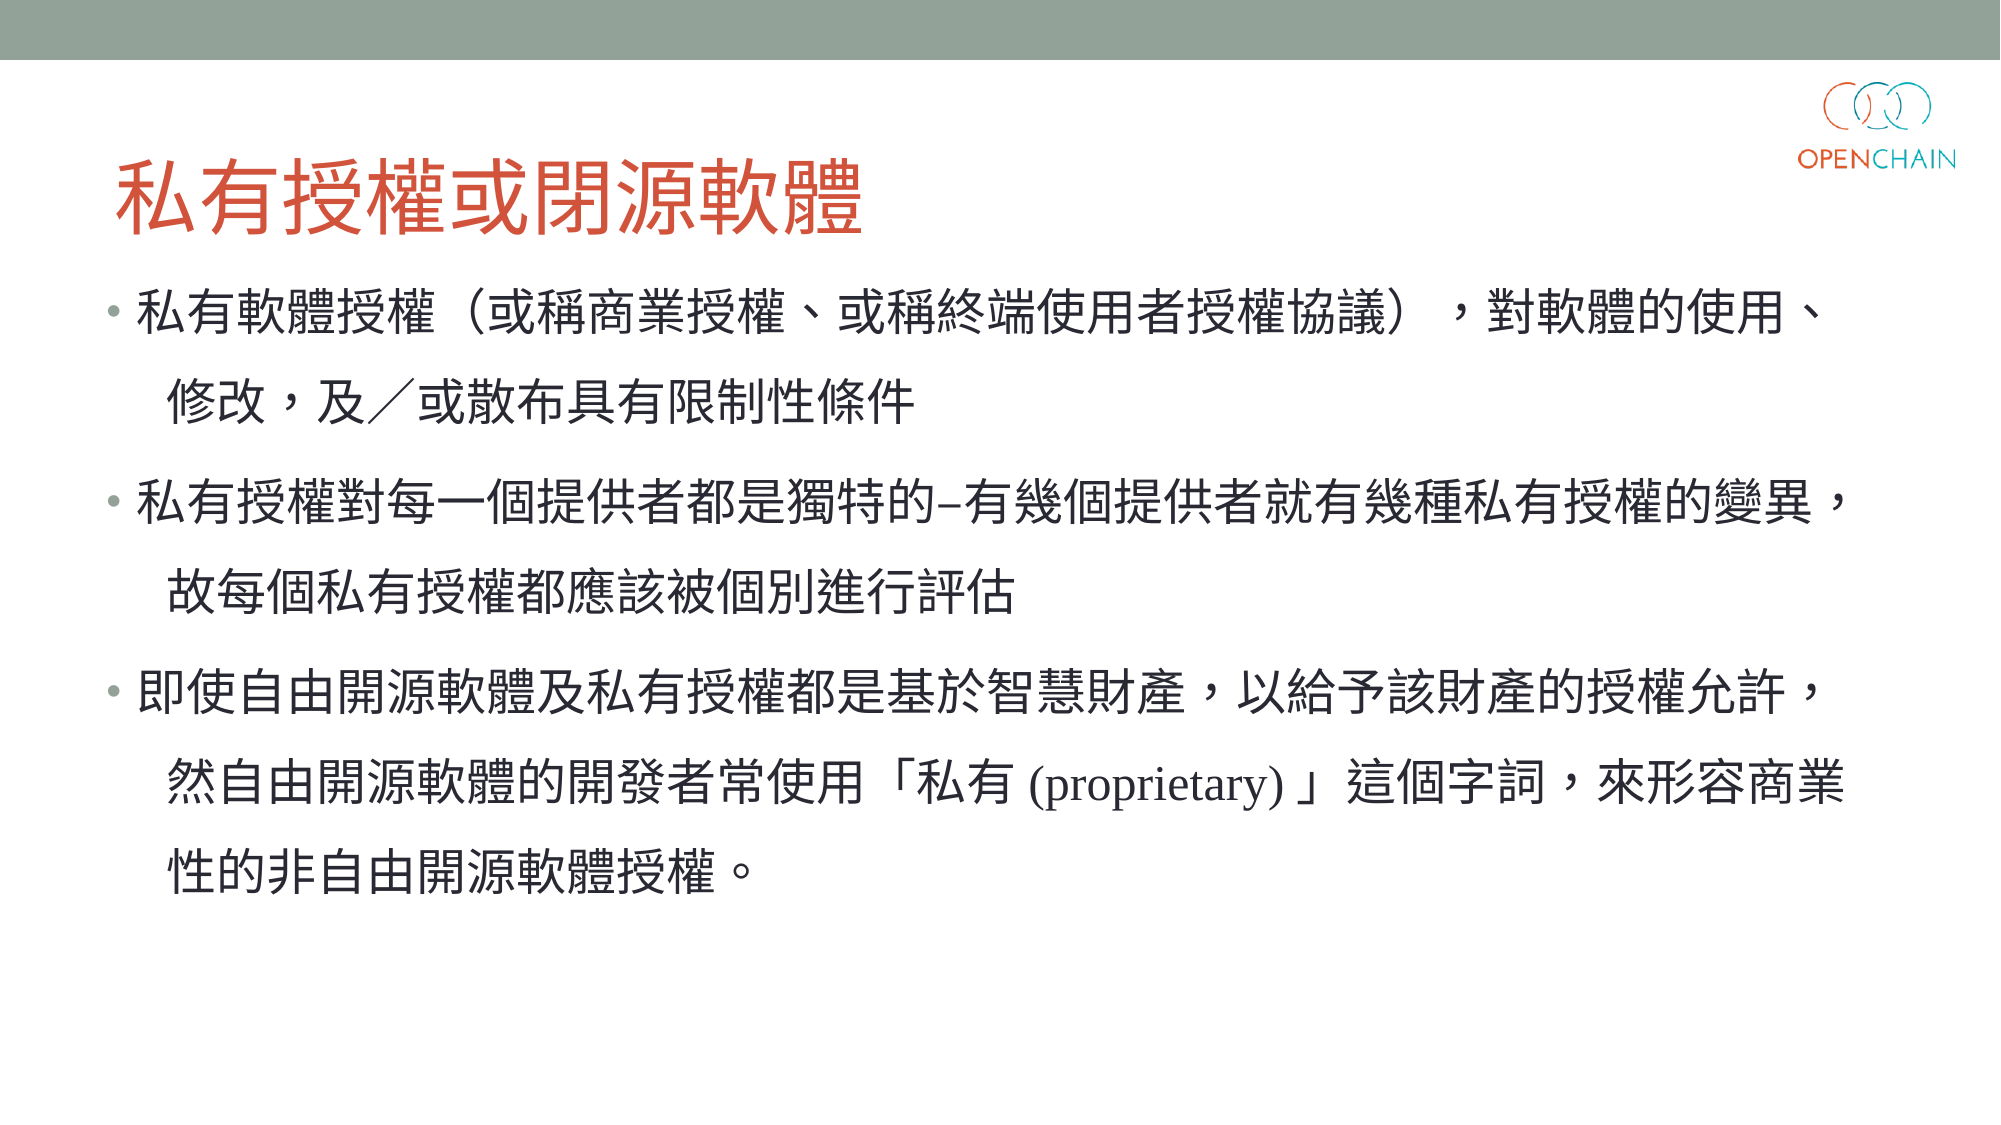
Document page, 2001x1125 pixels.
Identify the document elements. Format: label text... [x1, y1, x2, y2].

title 私有授權或閉源軟體 [99, 87, 1900, 251]
list 私有軟體授權（或稱商業授權、或稱終端使用者授權協議），對軟體的使用、修改，及／或散布具有限制性條件 私有授權對每一個提供者都是獨特的–有幾個提供者就有幾種私有授權的變異，故每個私有授權都應該被個別進行評估 即使自由開源軟體及私有授權都是基於智慧財產，以給予該財產的授權允許，然自由開源軟體的開發者常使用「私有(proprietary)」這個字詞，來形容商業性的非自由開源軟體授權。 [91, 243, 1863, 1093]
